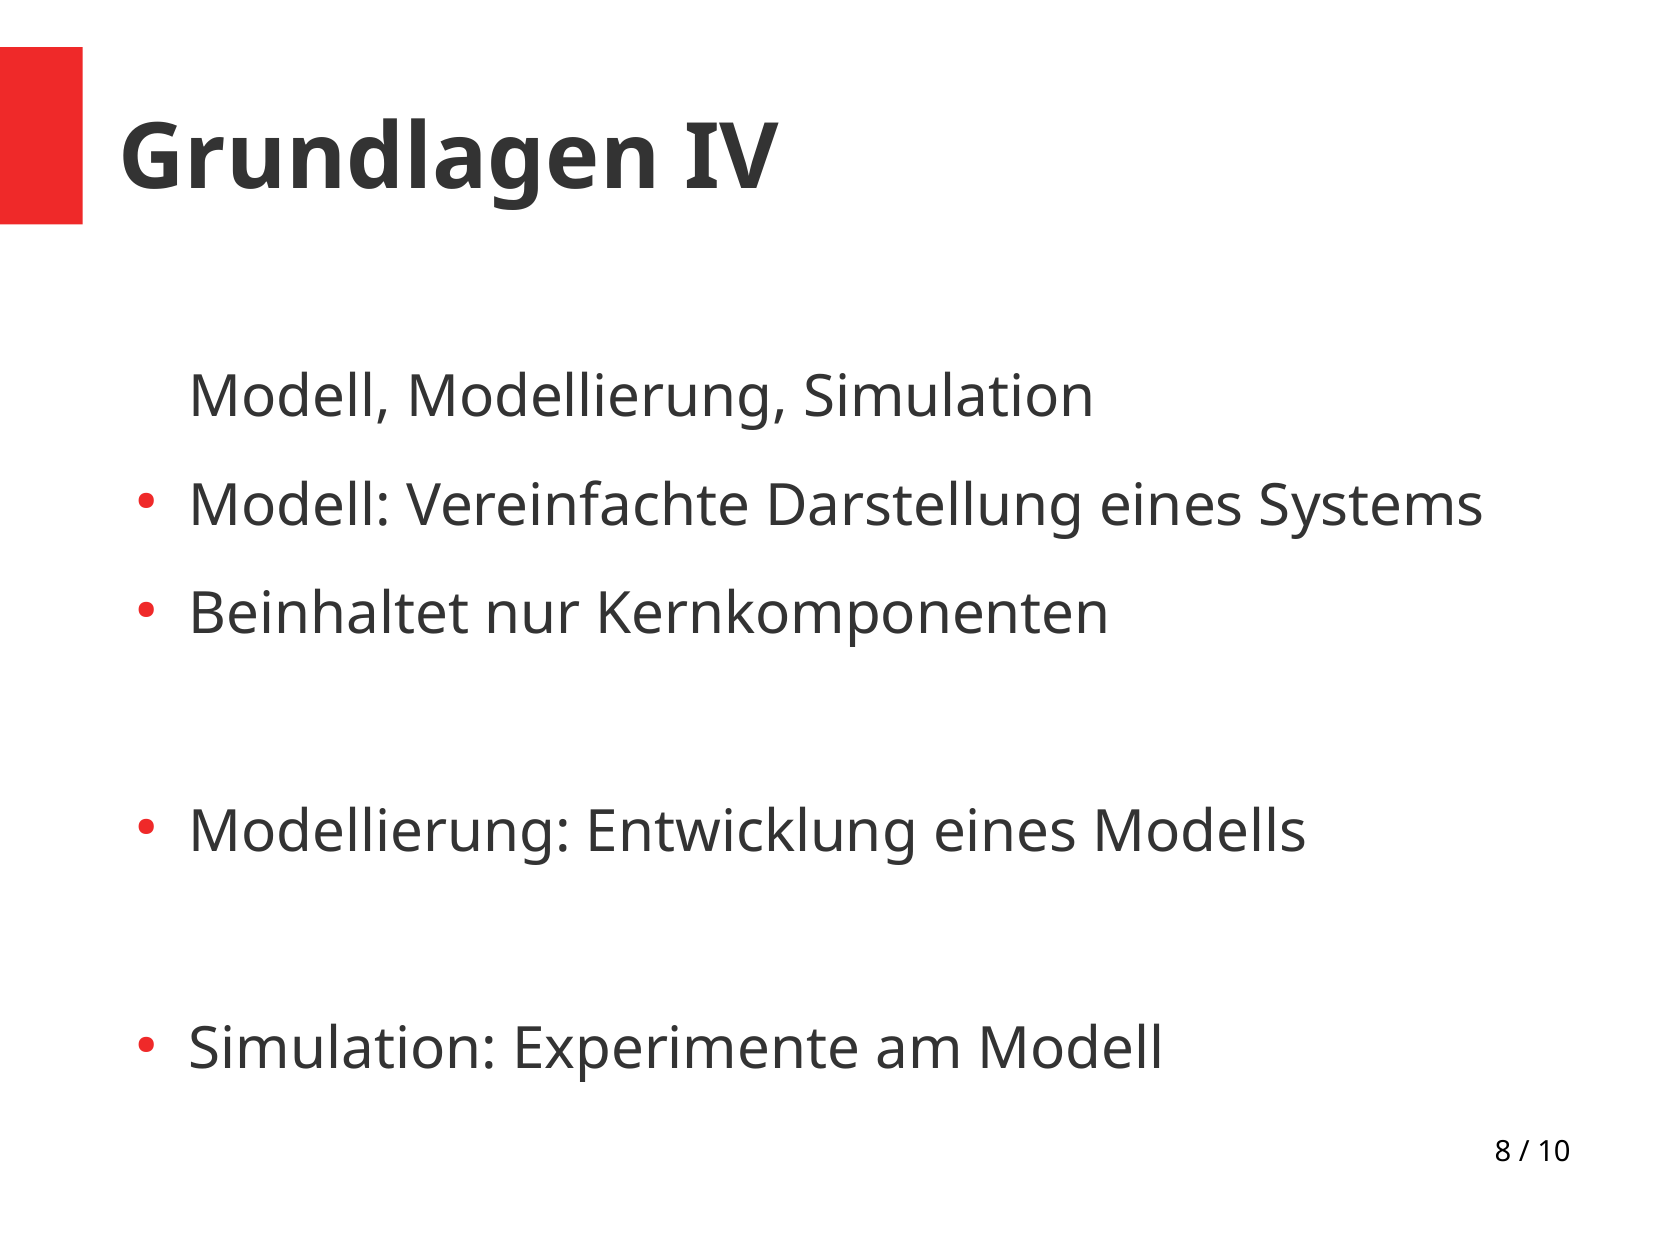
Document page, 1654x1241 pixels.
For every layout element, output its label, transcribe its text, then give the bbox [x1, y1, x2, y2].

title Grundlagen IV [118, 49, 1571, 257]
list Modell, Modellierung, Simulation Modell: Vereinfachte Darstellung eines Systems Beinhaltet nur Kernkomponenten Modellierung: Entwicklung eines Modells Simulation: Experimente am Modell [118, 354, 1536, 1074]
